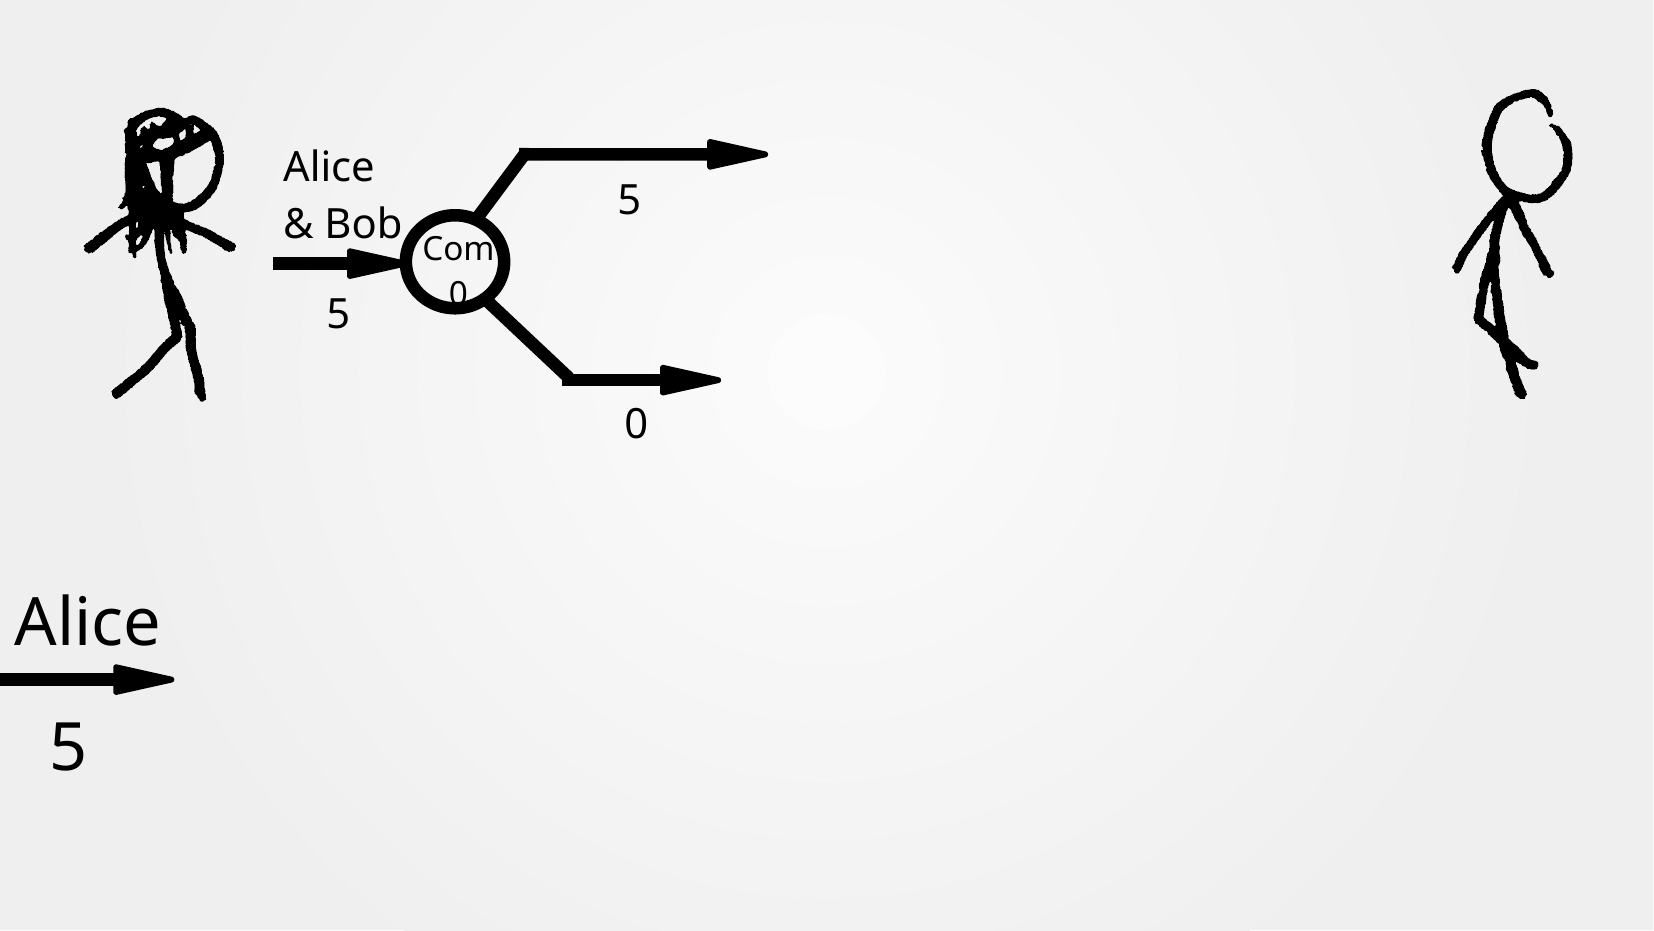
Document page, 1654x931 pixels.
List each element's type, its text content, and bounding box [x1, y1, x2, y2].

text_box Com 0 [407, 217, 526, 316]
text_box 0 [609, 386, 673, 457]
picture [1448, 85, 1576, 402]
text_box 5 [602, 162, 657, 233]
picture [82, 106, 238, 402]
text_box Alice & Bob [268, 129, 442, 256]
text_box 5 [311, 276, 367, 347]
text_box 5 [34, 691, 121, 794]
text_box Alice [0, 566, 192, 662]
